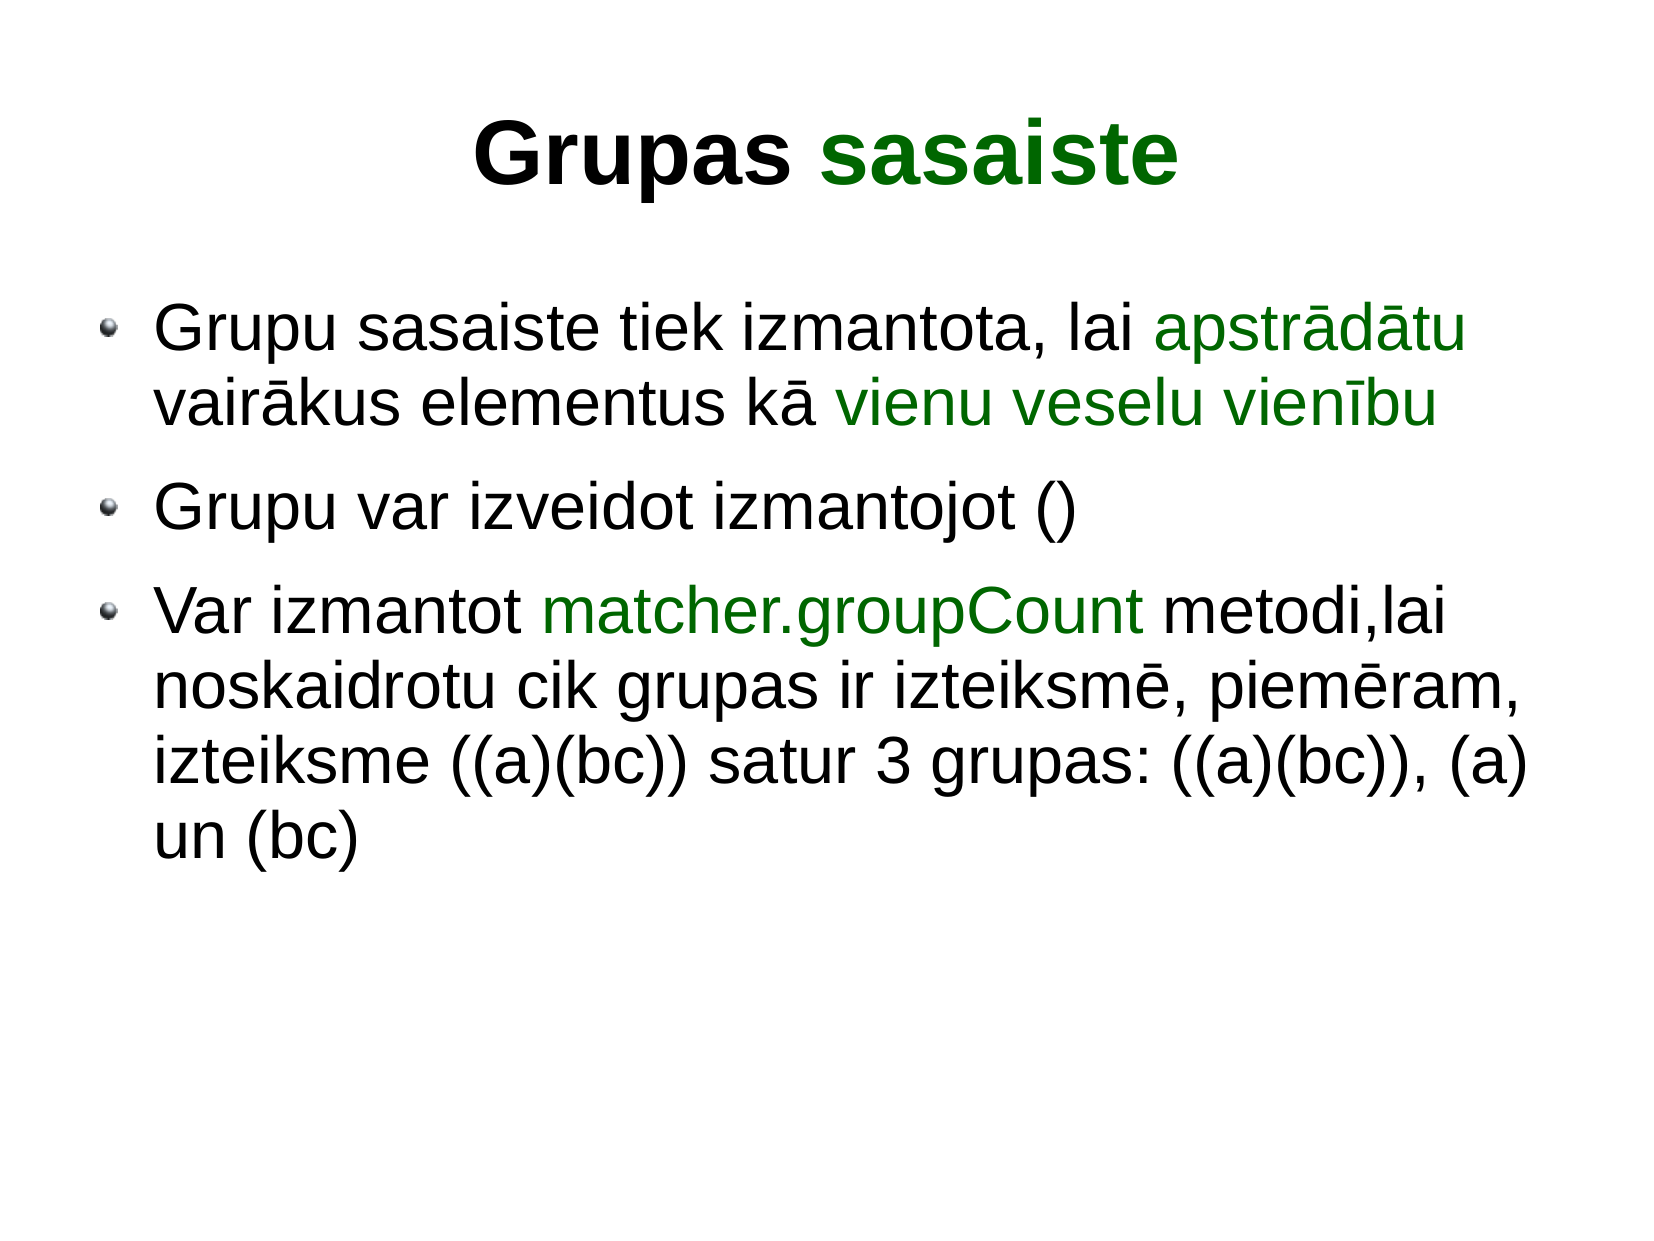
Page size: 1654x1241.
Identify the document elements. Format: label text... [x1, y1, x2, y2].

list Grupu sasaiste tiek izmantota, lai apstrādātu vairākus elementus kā vienu veselu vienību Grupu var izveidot izmantojot () Var izmantot matcher.groupCount metodi,lai noskaidrotu cik grupas ir izteiksmē, piemēram, izteiksme ((a)(bc)) satur 3 grupas: ((a)(bc)), (a) un (bc) [82, 290, 1538, 1010]
title Grupas sasaiste [82, 49, 1571, 257]
